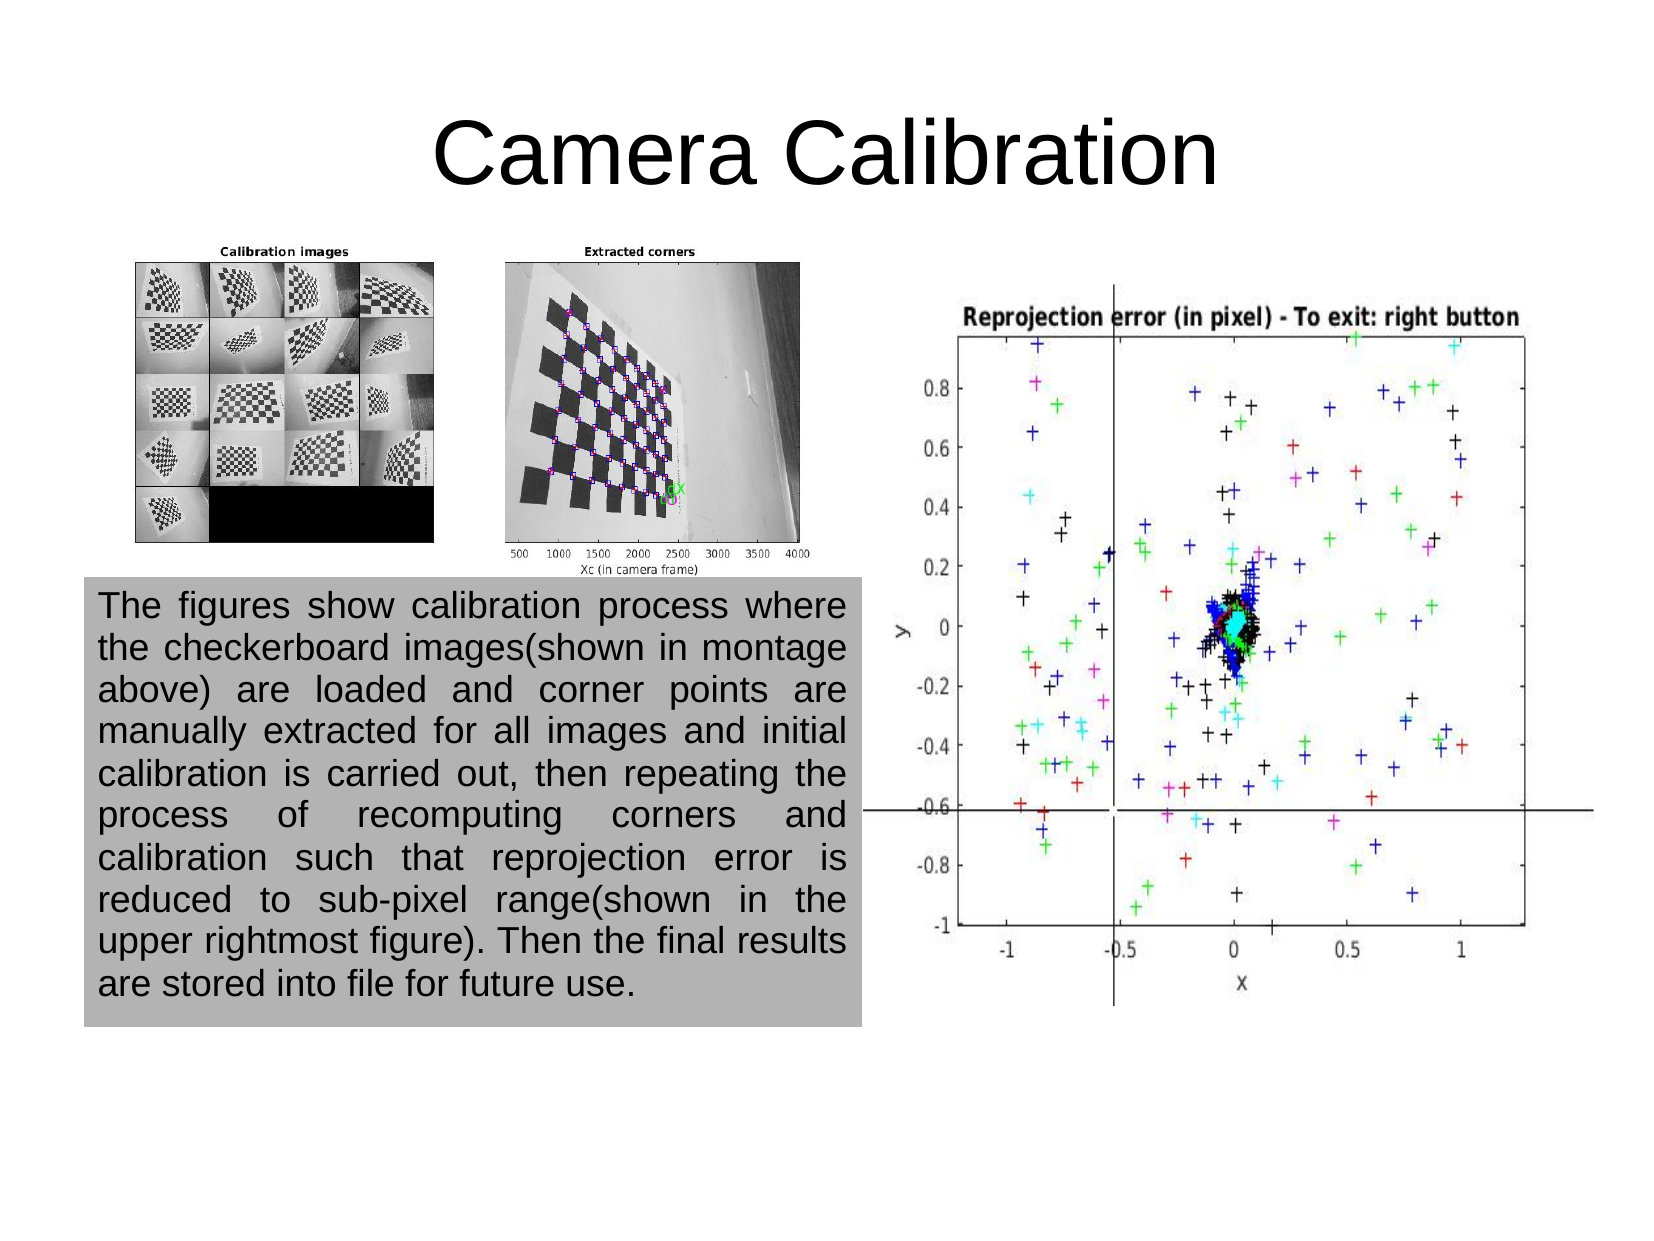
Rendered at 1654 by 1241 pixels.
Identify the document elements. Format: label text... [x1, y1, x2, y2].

picture [862, 283, 1595, 1006]
title Camera Calibration [82, 49, 1571, 257]
picture [47, 236, 839, 580]
table_header The figures show calibration process where the checkerboard images(shown in montage above) are loaded and corner points are manually extracted for all images and initial calibration is carried out, then repeating the process of recomputing corners and calibration such that reprojection error is reduced to sub-pixel range(shown in the upper rightmost figure). Then the final results are stored into file for future use. [84, 577, 862, 1027]
